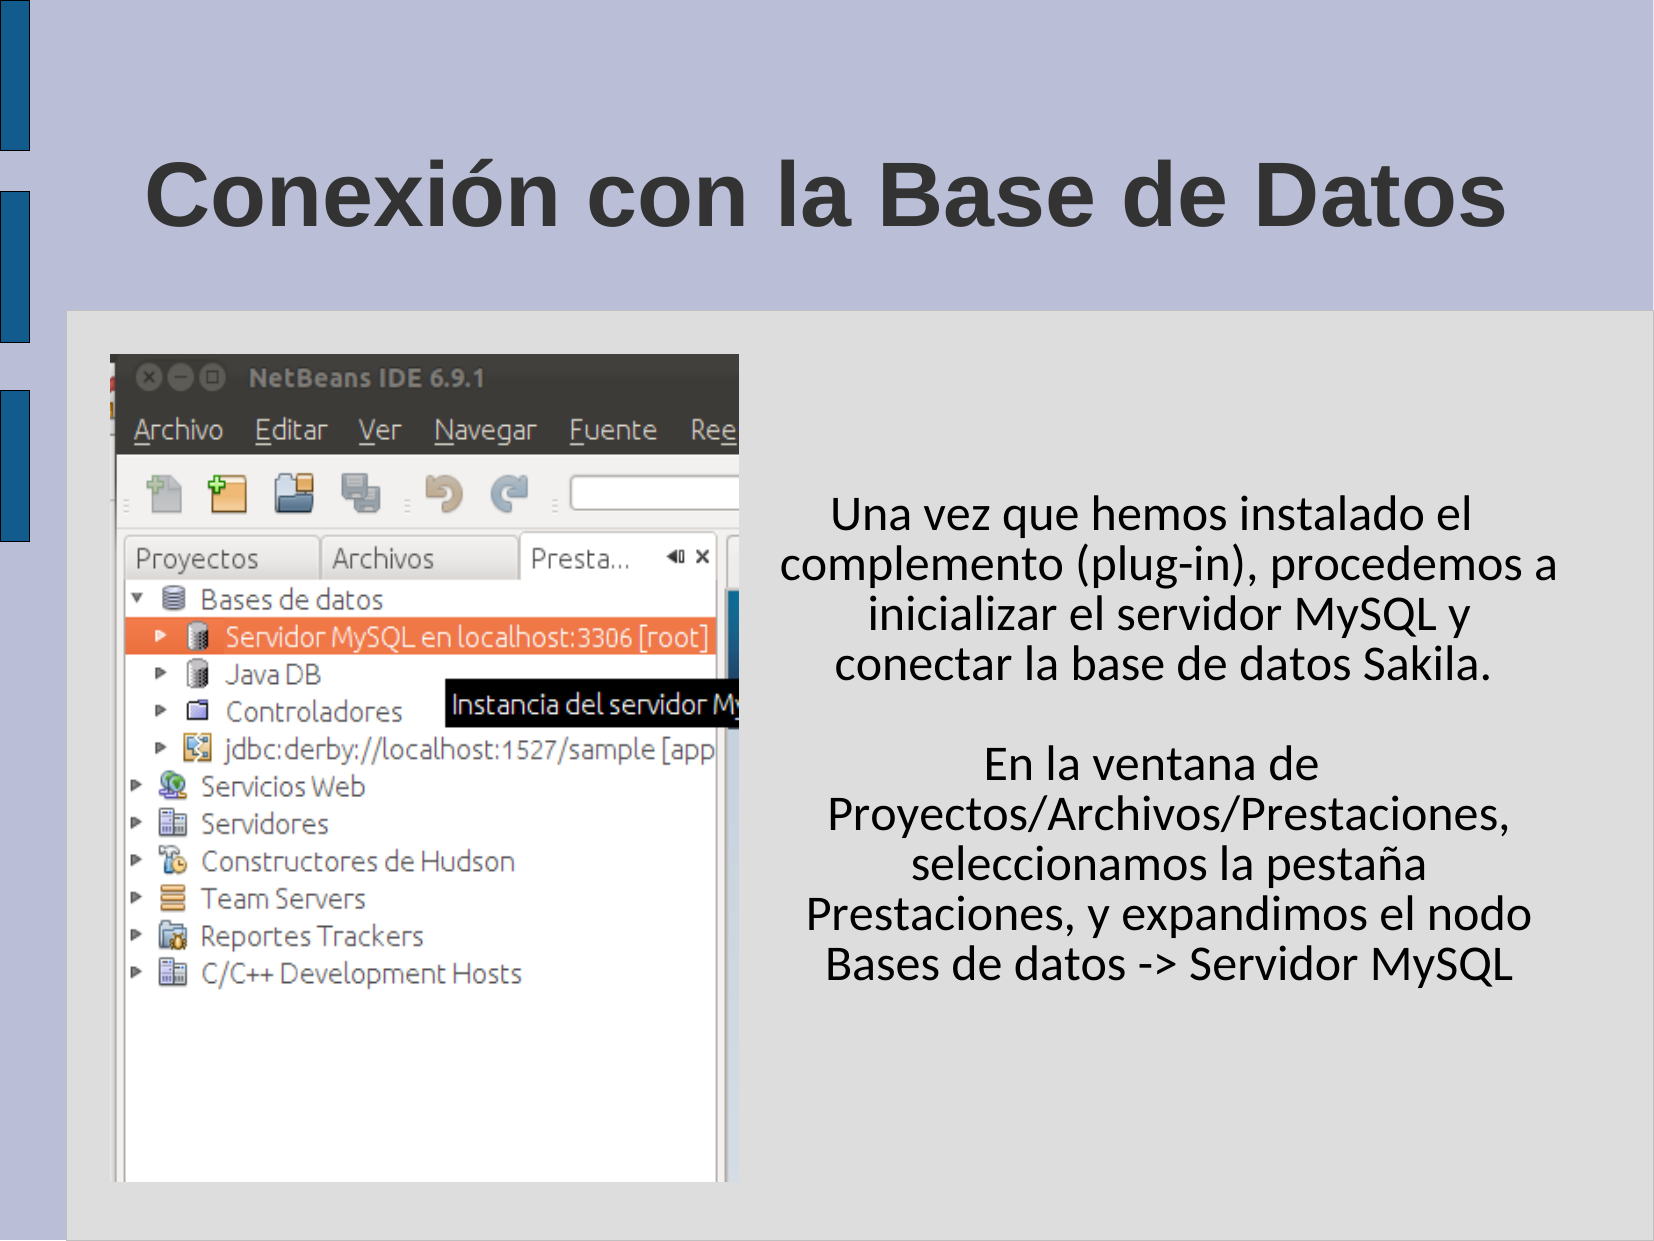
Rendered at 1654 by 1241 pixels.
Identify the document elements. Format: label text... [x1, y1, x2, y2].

title Conexión con la Base de Datos [121, 98, 1534, 291]
picture [110, 354, 739, 1182]
subtitle Una vez que hemos instalado el complemento (plug-in), procedemos a inicializar el servidor MySQL y conectar la base de datos Sakila. En la ventana de Proyectos/Archivos/Prestaciones, seleccionamos la pestaña Prestaciones, y expandimos el nodo Bases de datos -> Servidor MySQL [739, 354, 1565, 1182]
